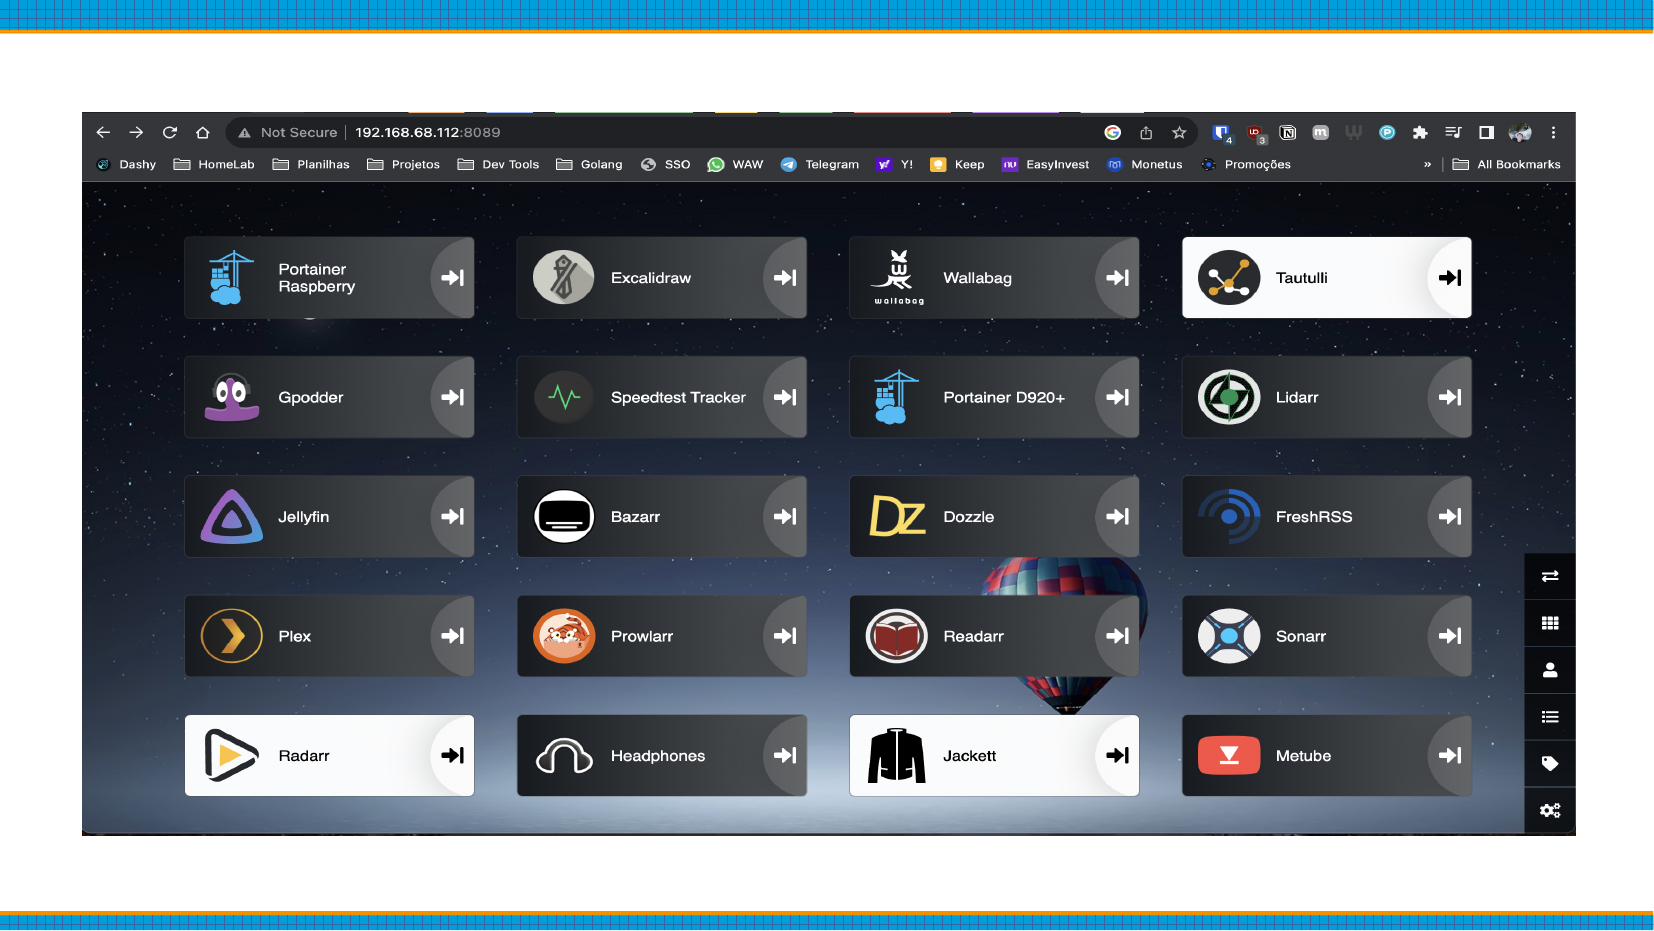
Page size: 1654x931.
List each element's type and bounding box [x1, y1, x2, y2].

picture [82, 112, 1576, 836]
